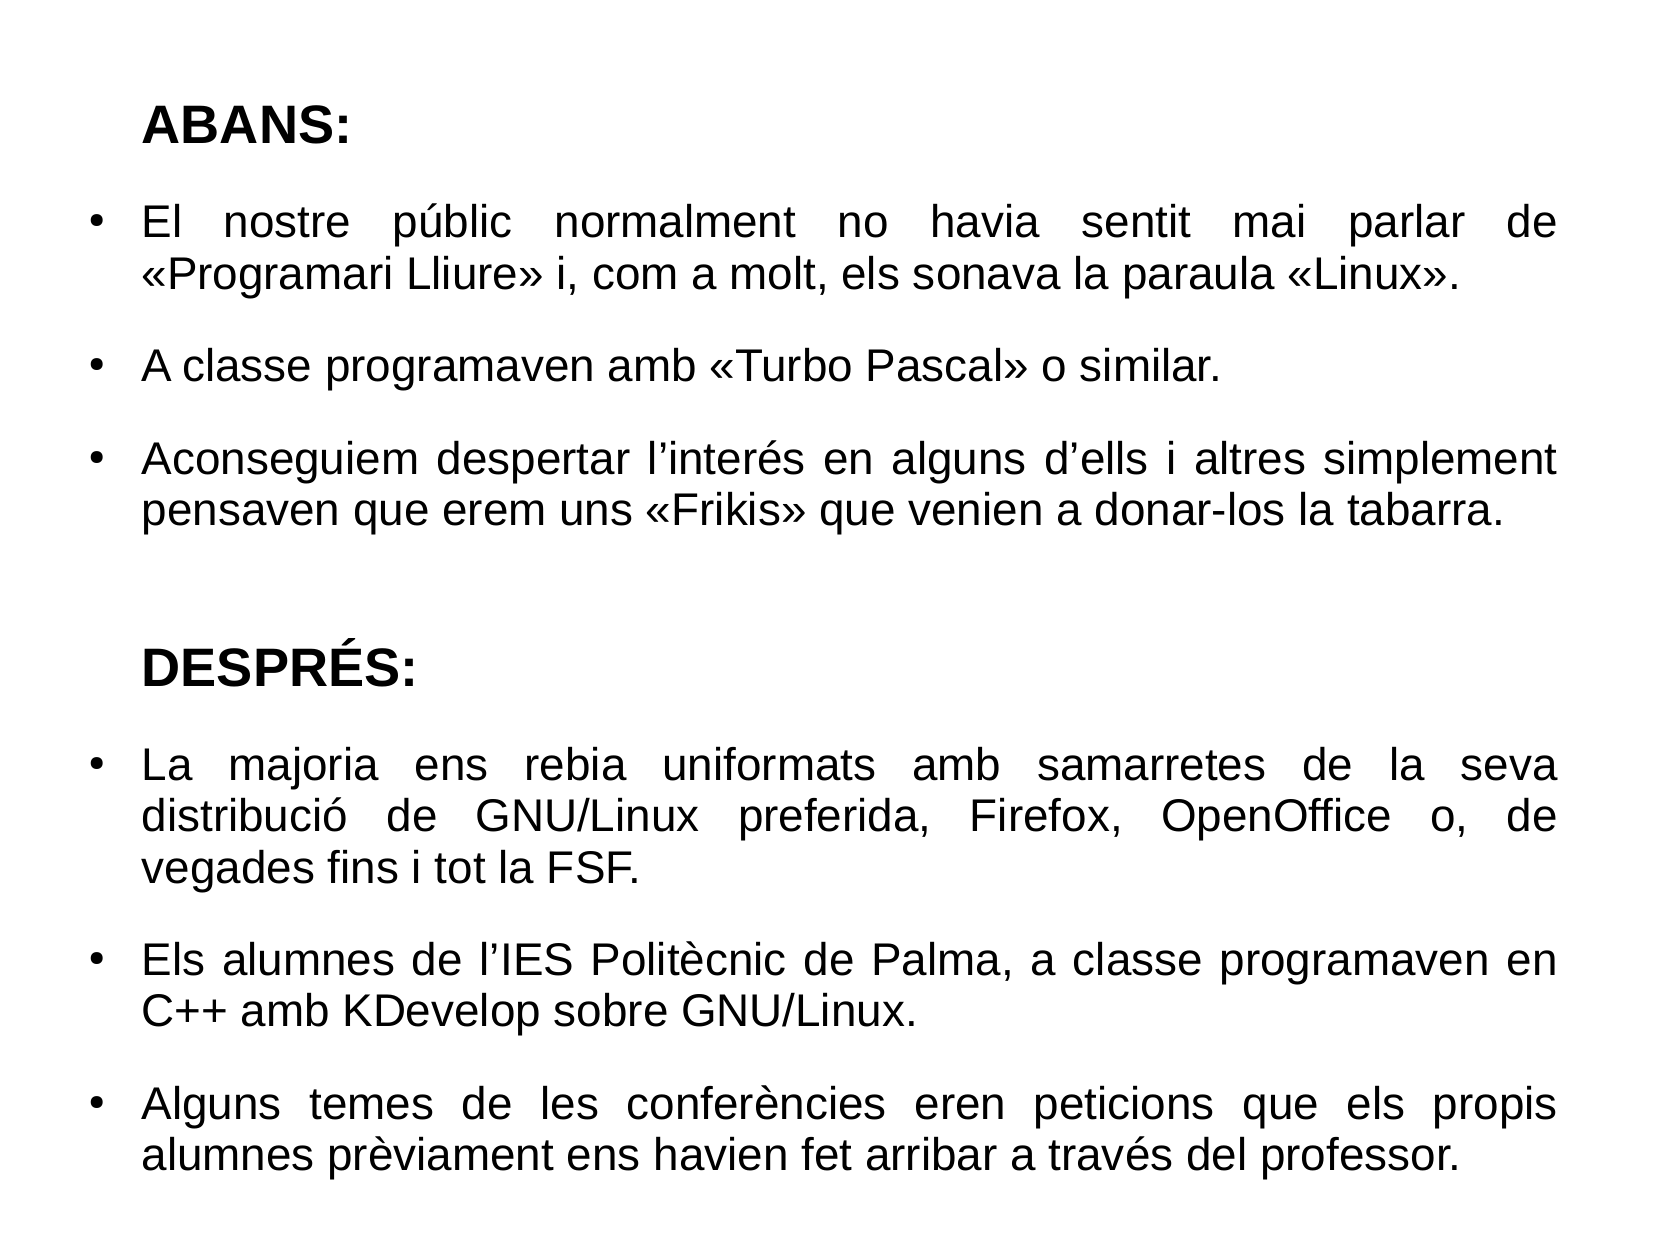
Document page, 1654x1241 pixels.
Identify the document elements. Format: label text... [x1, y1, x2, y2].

list ABANS: El nostre públic normalment no havia sentit mai parlar de «Programari Lliure» i, com a molt, els sonava la paraula «Linux». A classe programaven amb «Turbo Pascal» o similar. Aconseguiem despertar l’interés en alguns d’ells i altres simplement pensaven que erem uns «Frikis» que venien a donar-los la tabarra. DESPRÉS: La majoria ens rebia uniformats amb samarretes de la seva distribució de GNU/Linux preferida, Firefox, OpenOffice o, de vegades fins i tot la FSF. Els alumnes de l’IES Politècnic de Palma, a classe programaven en C++ amb KDevelop sobre GNU/Linux. Alguns temes de les conferències eren peticions que els propis alumnes prèviament ens havien fet arribar a través del professor. [70, 94, 1560, 1182]
